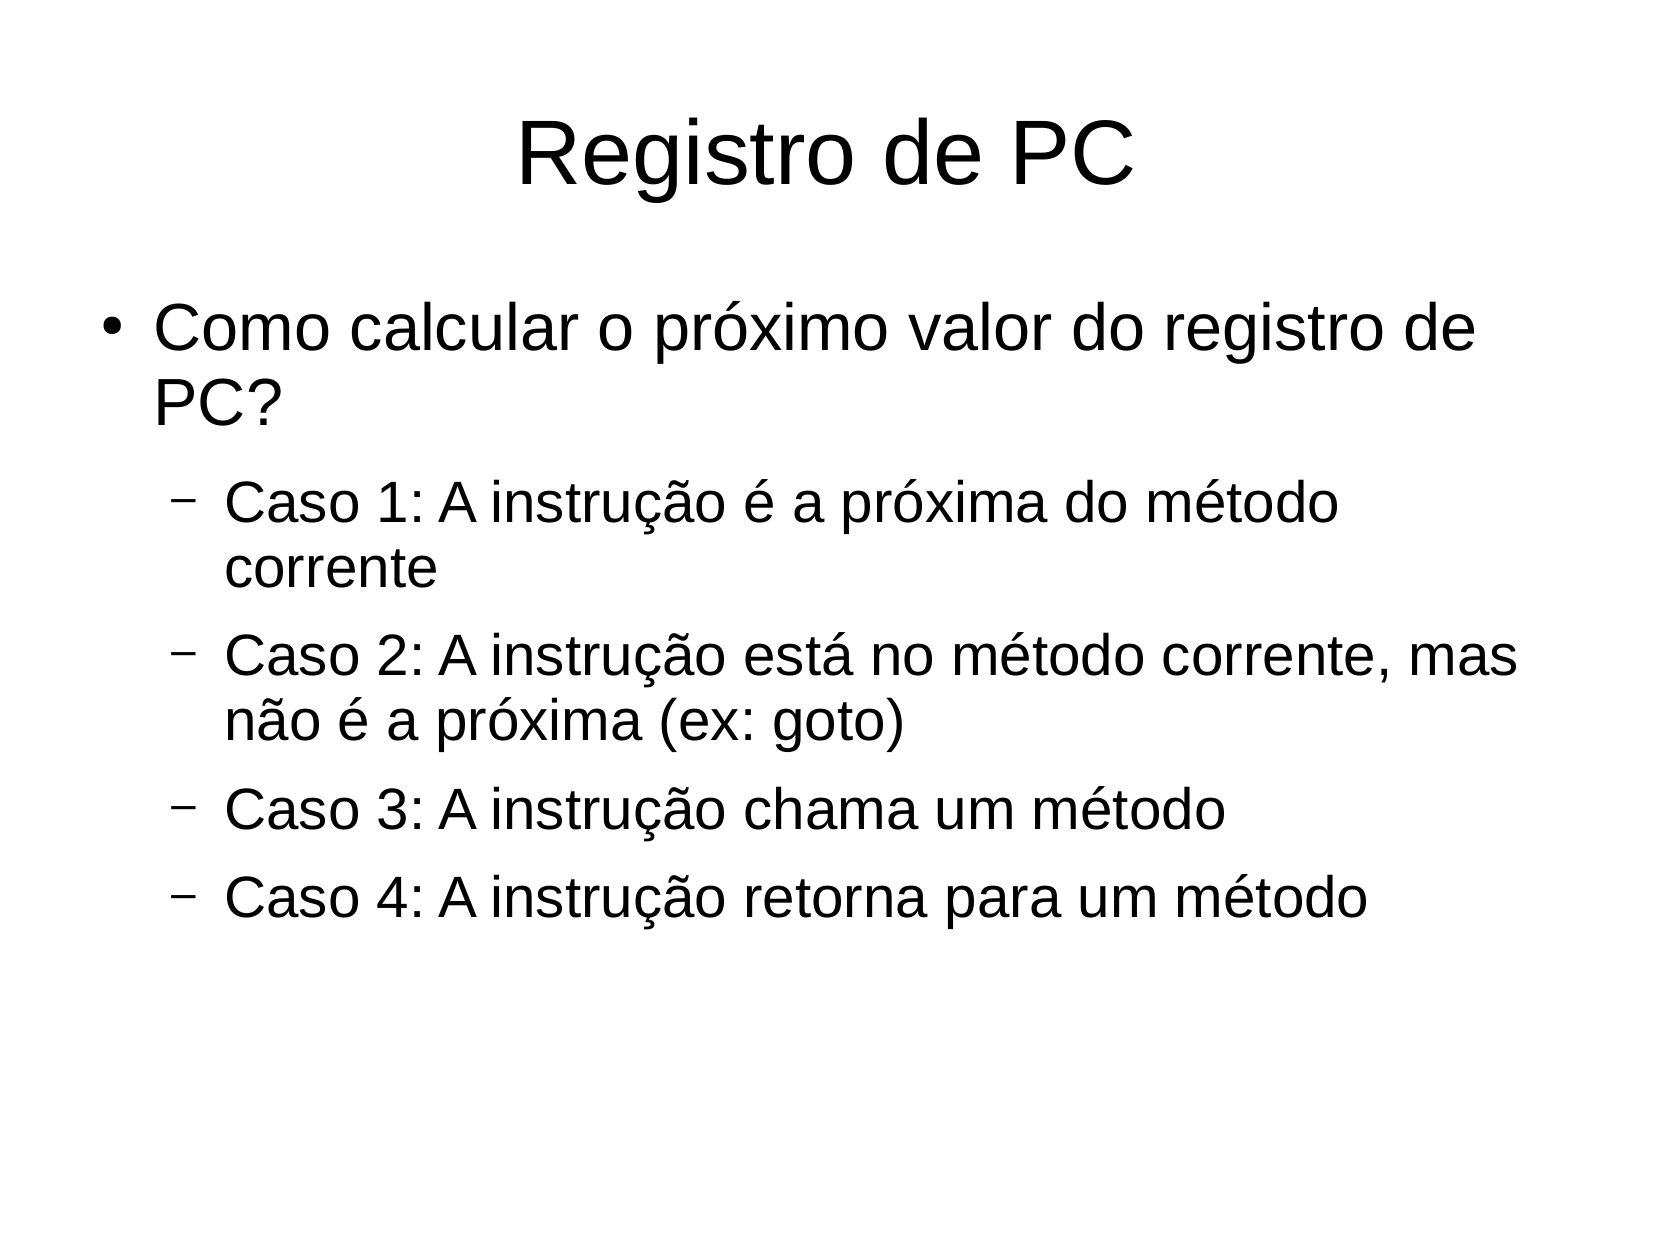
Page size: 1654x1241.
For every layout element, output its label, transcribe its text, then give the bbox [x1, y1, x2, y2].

list Como calcular o próximo valor do registro de PC? Caso 1: A instrução é a próxima do método corrente Caso 2: A instrução está no método corrente, mas não é a próxima (ex: goto) Caso 3: A instrução chama um método Caso 4: A instrução retorna para um método [82, 290, 1571, 1010]
title Registro de PC [82, 49, 1571, 257]
